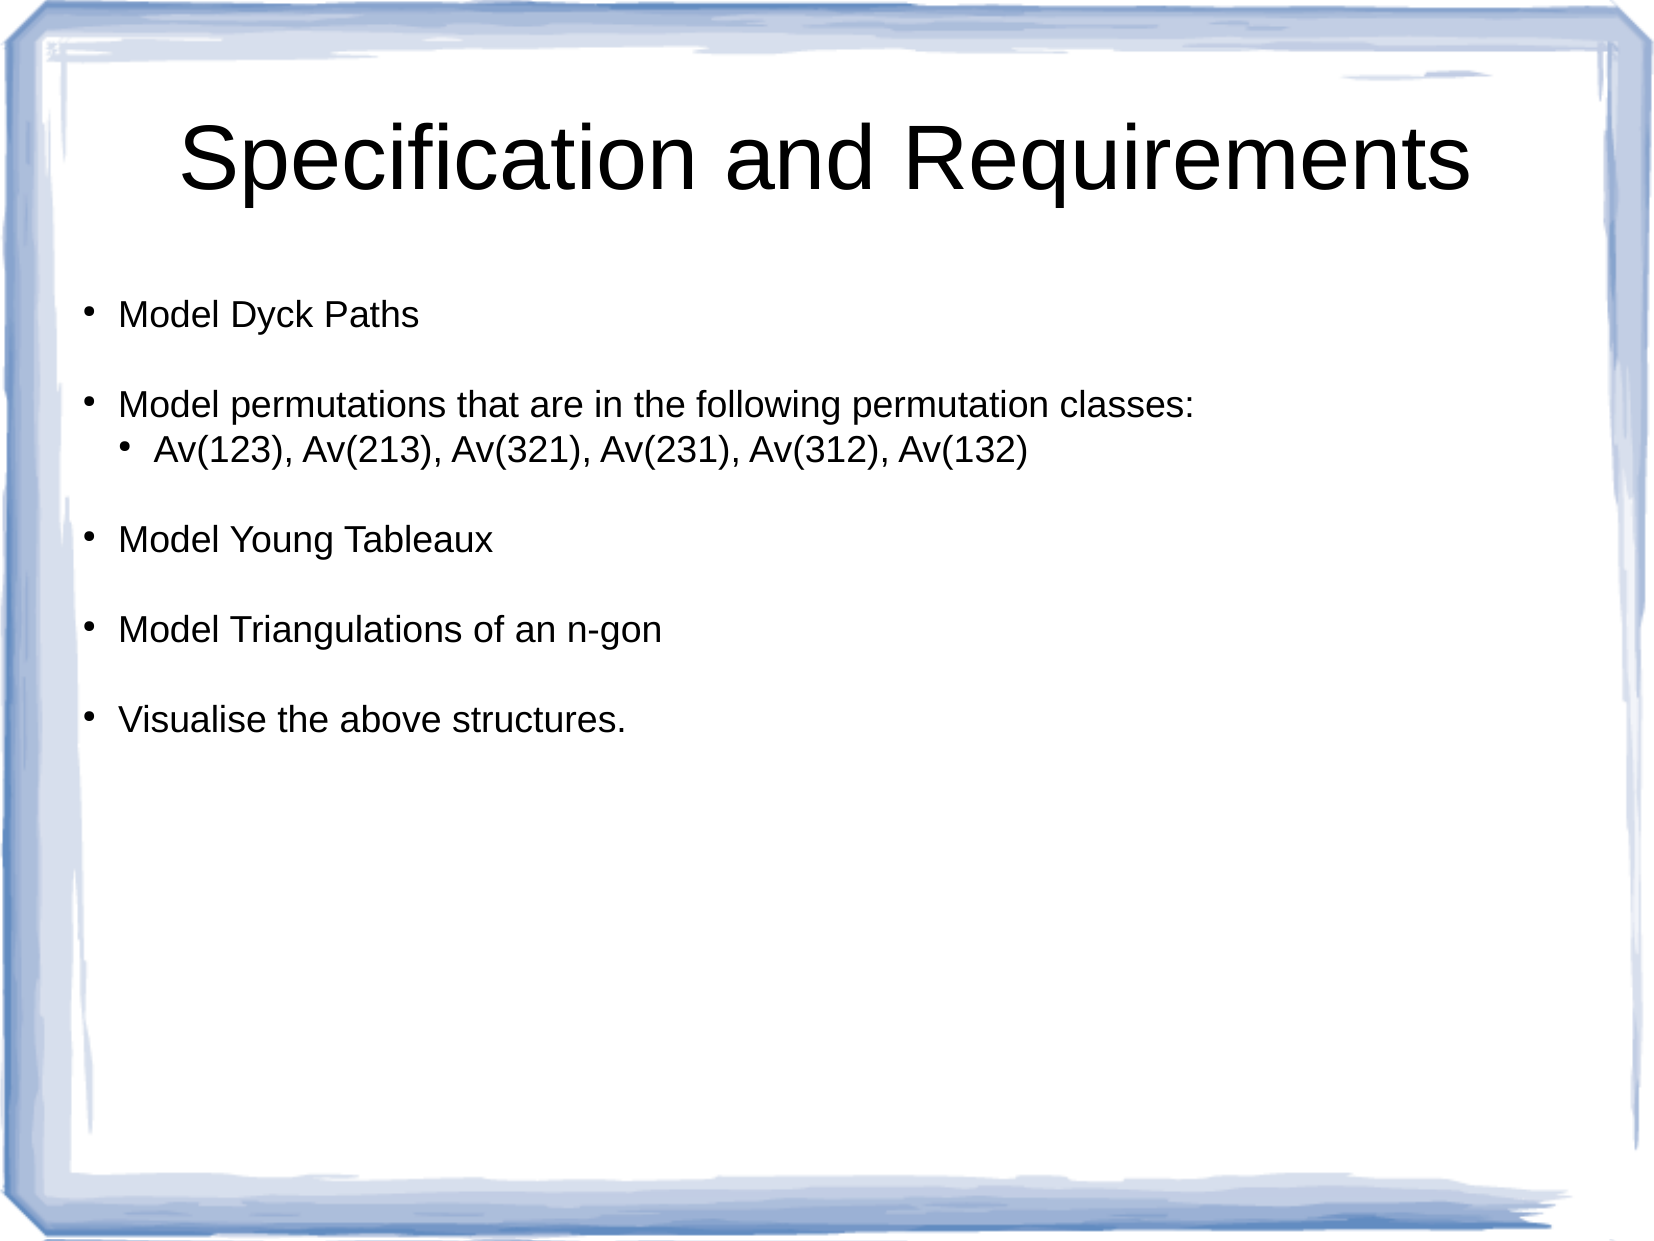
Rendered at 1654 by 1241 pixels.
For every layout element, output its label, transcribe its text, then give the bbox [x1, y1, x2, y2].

text_box Specification and Requirements [82, 49, 1571, 257]
text_box Model Dyck Paths Model permutations that are in the following permutation classes: Av(123), Av(213), Av(321), Av(231), Av(312), Av(132) Model Young Tableaux Model Triangulations of an n-gon Visualise the above structures. [82, 290, 1538, 1010]
picture [0, 0, 1654, 1241]
